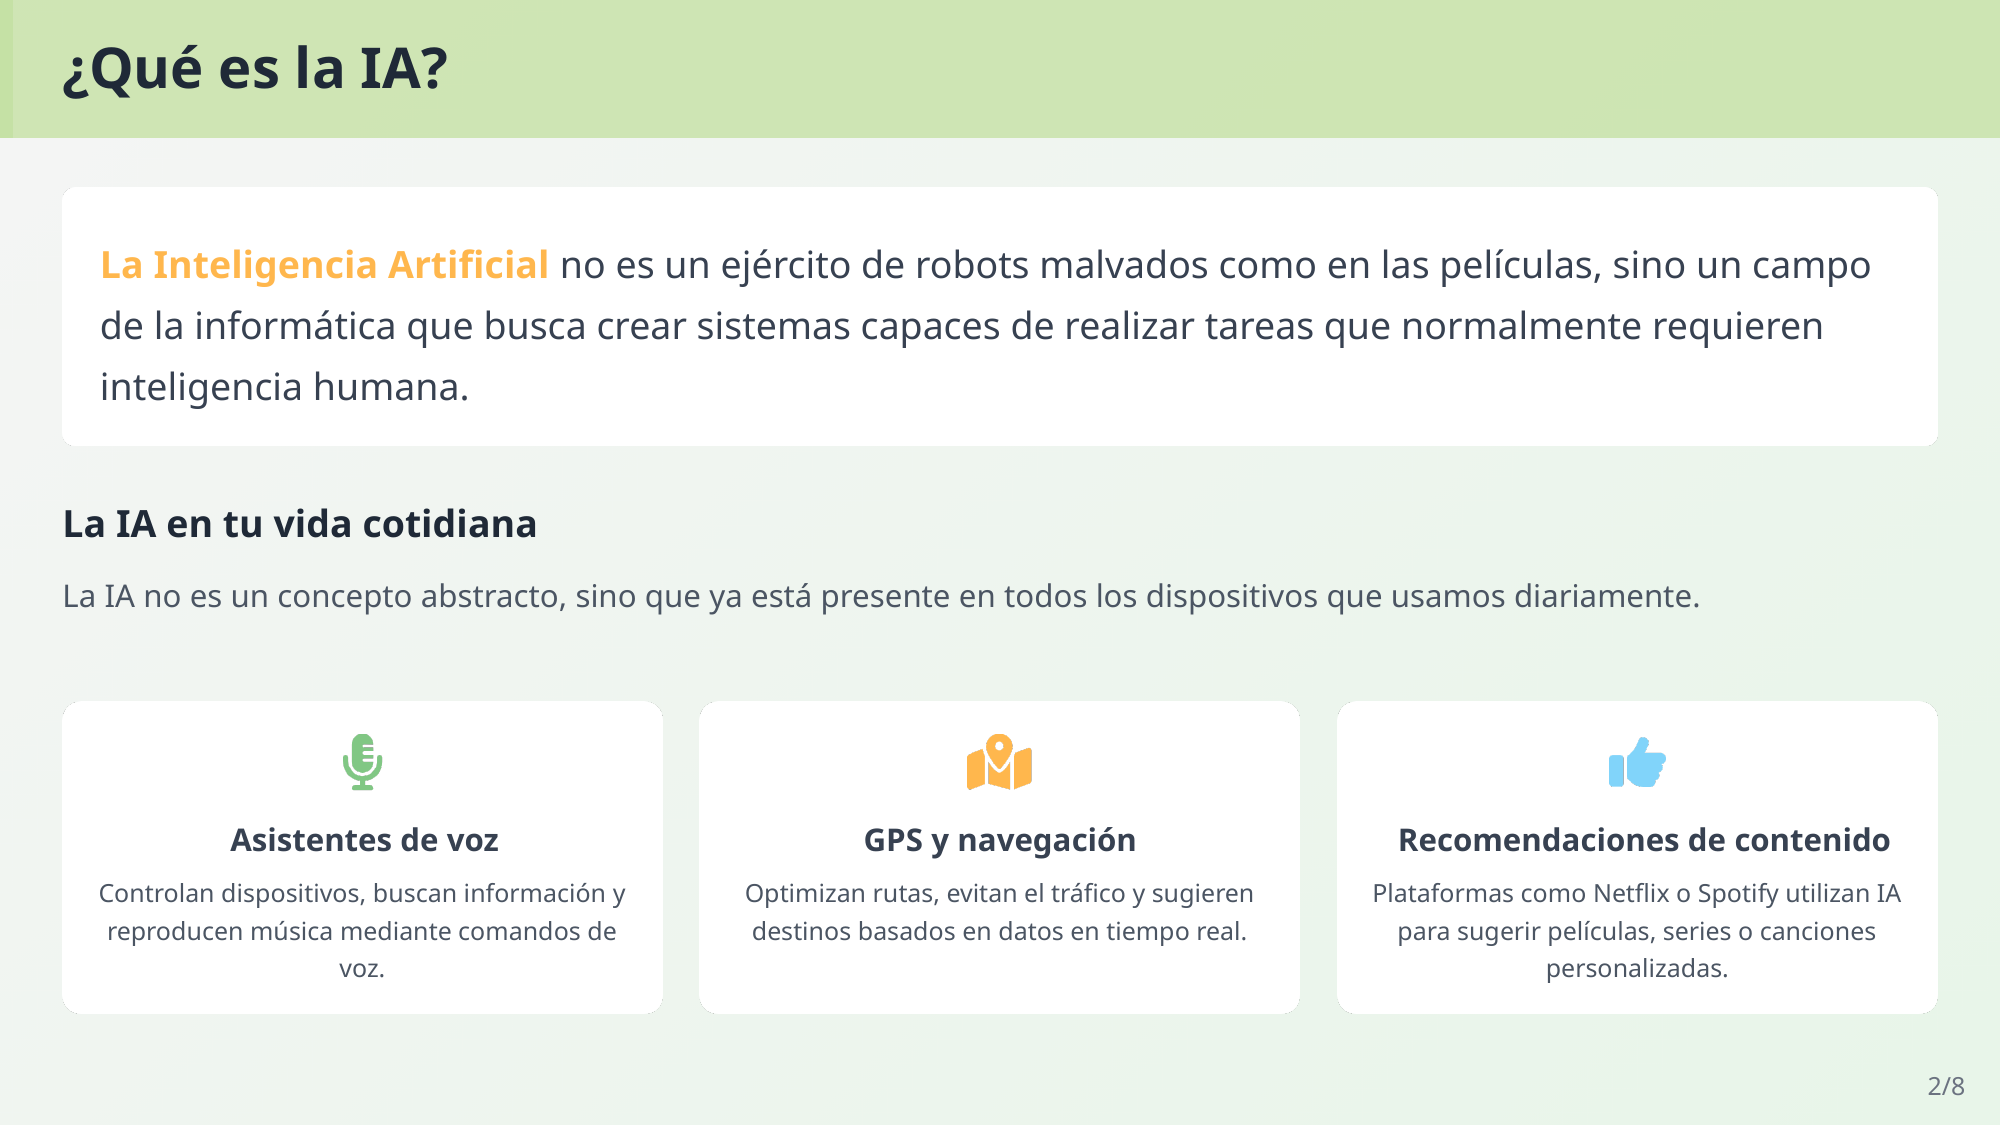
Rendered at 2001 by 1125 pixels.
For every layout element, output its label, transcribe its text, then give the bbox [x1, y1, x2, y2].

text_box Asistentes de voz [230, 814, 548, 858]
text_box Plataformas como Netflix o Spotify utilizan IA para sugerir películas, series o canciones personalizadas. [1368, 870, 1907, 983]
text_box Controlan dispositivos, buscan información y reproducen música mediante comandos de voz. [93, 870, 632, 946]
text_box La Inteligencia Artificial no es un ejército de robots malvados como en las películas, sino un campo de la informática que busca crear sistemas capaces de realizar tareas que normalmente requieren inteligencia humana. [99, 224, 1900, 408]
picture [0, 0, 2000, 1125]
text_box GPS y navegación [863, 814, 1191, 858]
text_box Optimizan rutas, evitan el tráfico y sugieren destinos basados en datos en tiempo real. [731, 870, 1269, 946]
text_box Recomendaciones de contenido [1397, 814, 1973, 858]
text_box La IA no es un concepto abstracto, sino que ya está presente en todos los dispositivos que usamos diariamente. [62, 570, 2000, 614]
text_box ¿Qué es la IA? [62, 37, 1938, 100]
text_box 2/8 [1927, 1062, 1970, 1100]
text_box La IA en tu vida cotidiana [62, 495, 1938, 546]
